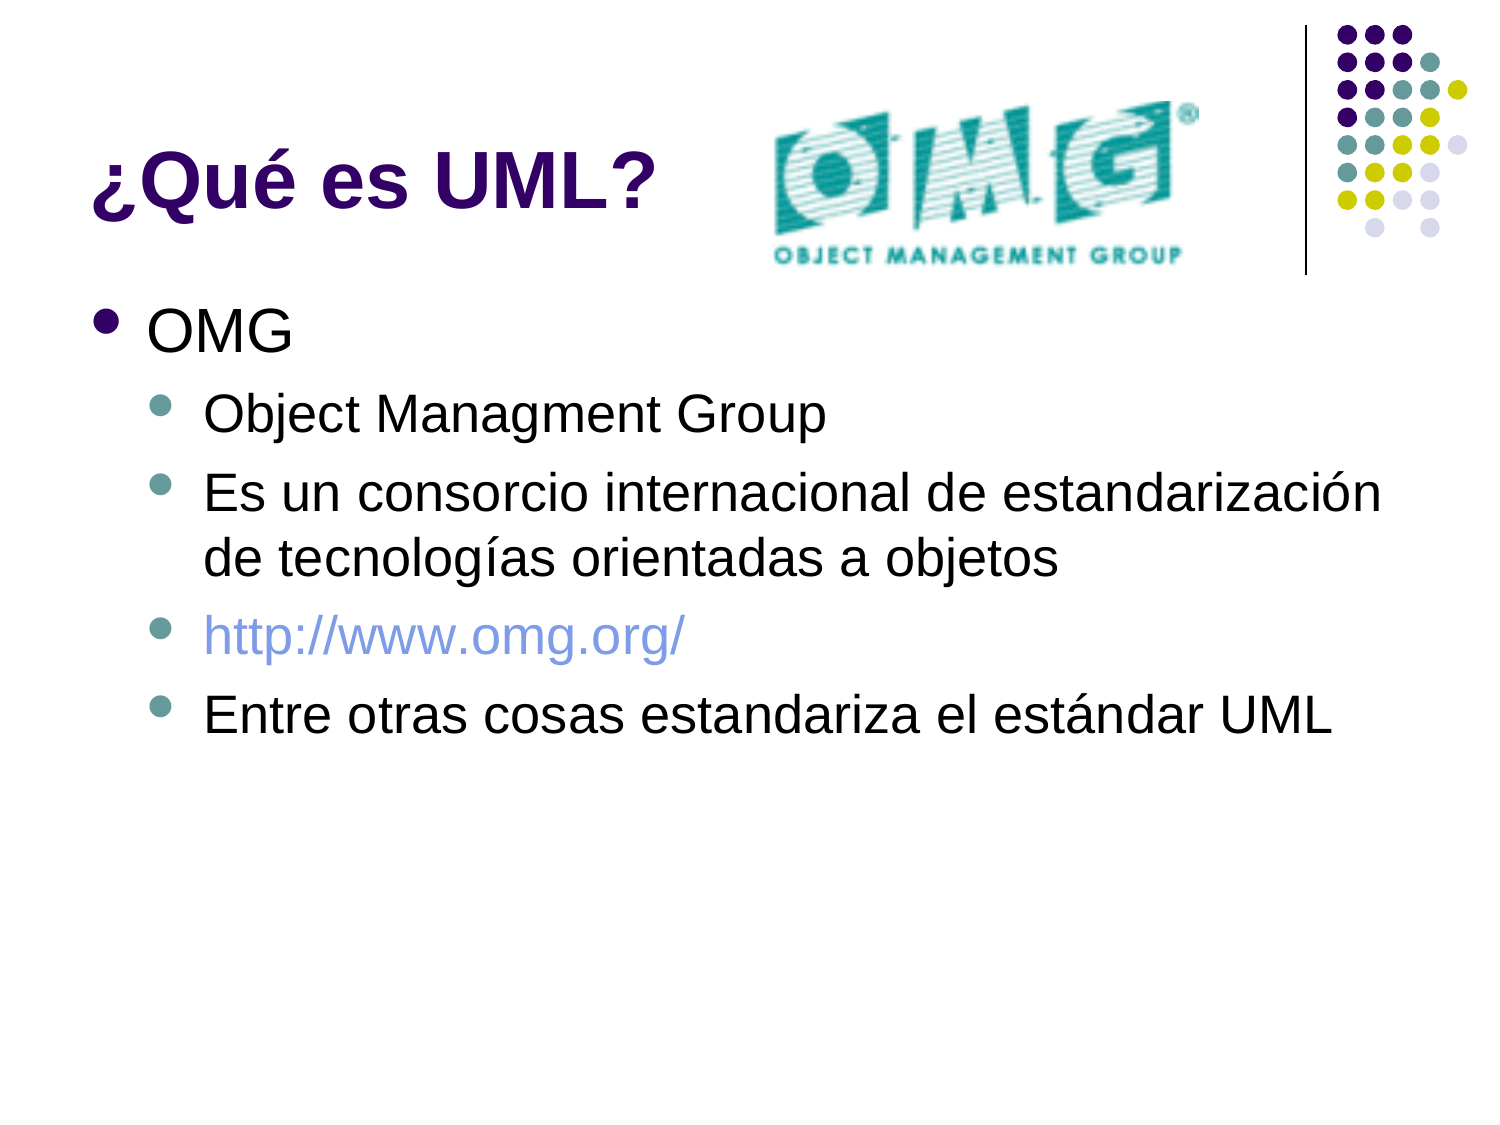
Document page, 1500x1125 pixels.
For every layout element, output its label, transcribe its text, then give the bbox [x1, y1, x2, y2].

list OMG Object Managment Group Es un consorcio internacional de estandarización de tecnologías orientadas a objetos http://www.omg.org/ Entre otras cosas estandariza el estándar UML [75, 282, 1426, 1006]
picture [773, 101, 1199, 271]
title ¿Qué es UML? [74, 20, 1313, 233]
